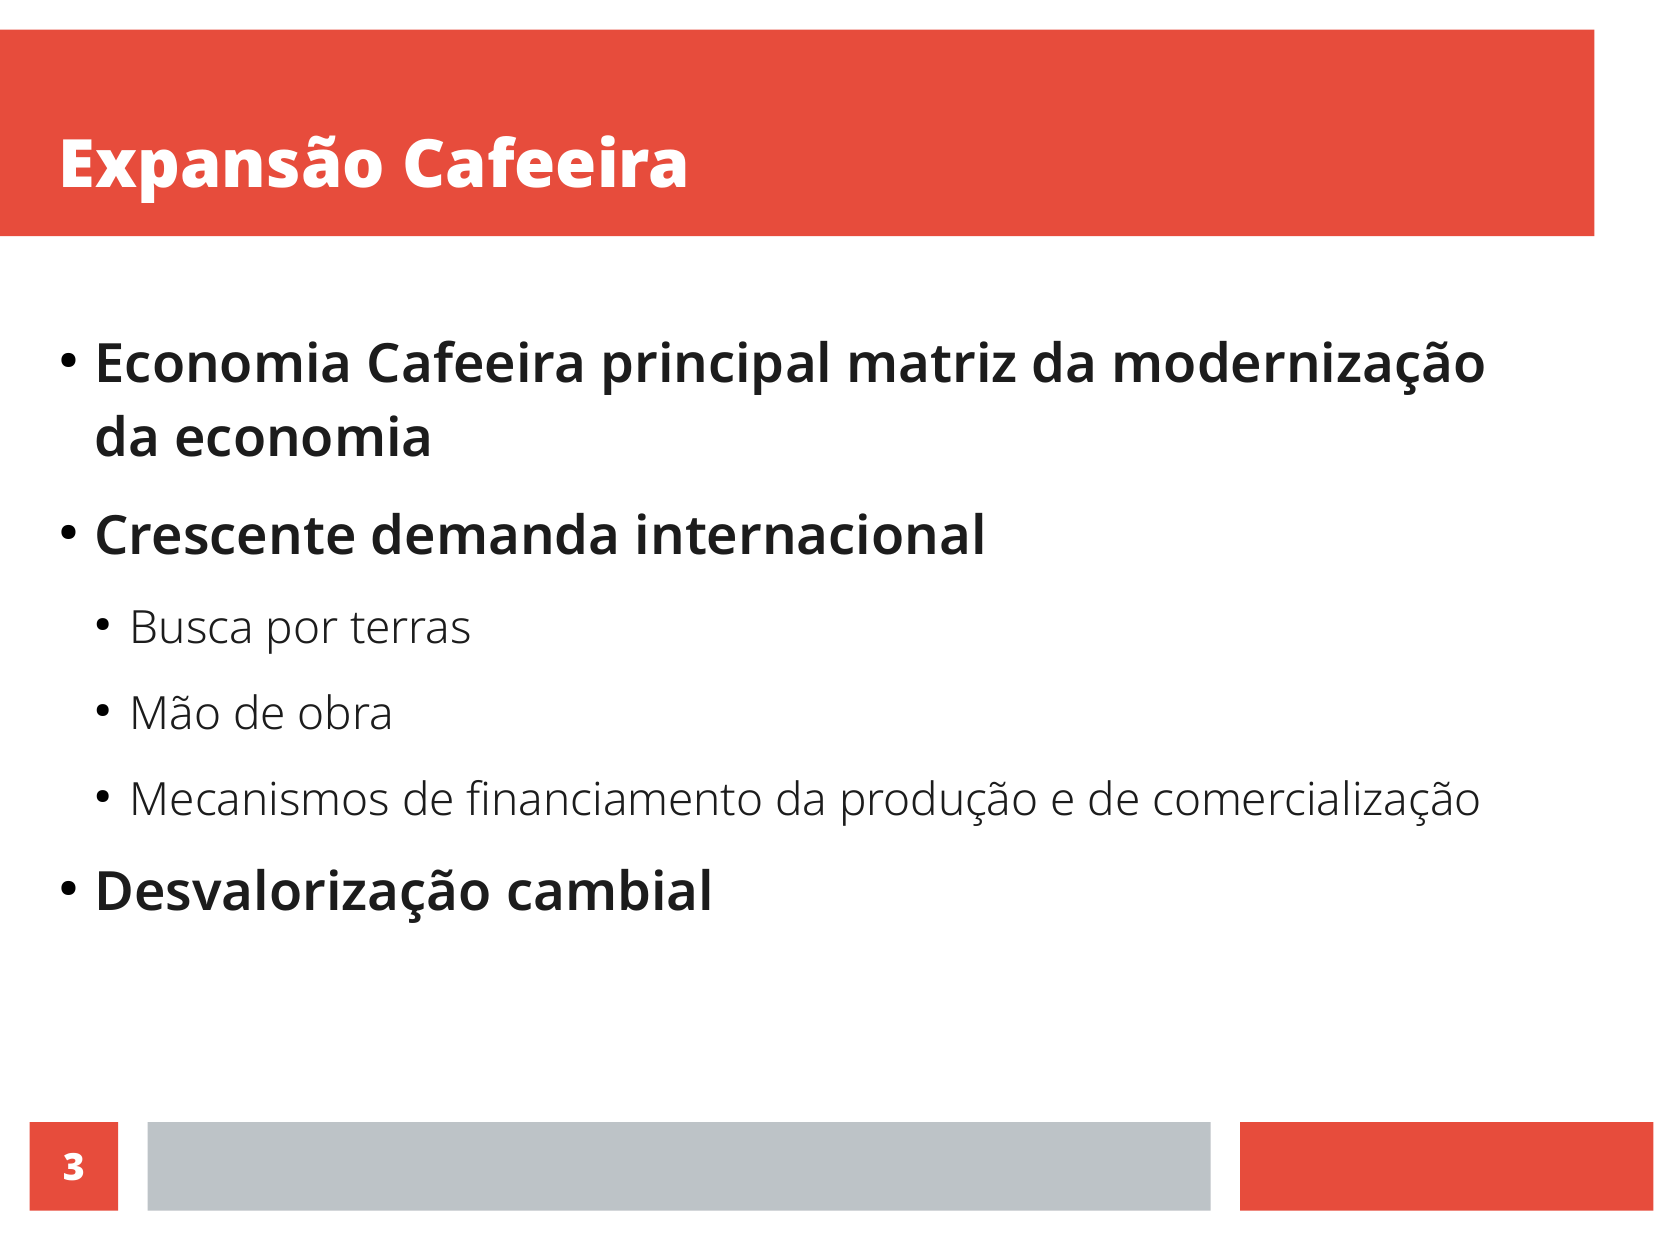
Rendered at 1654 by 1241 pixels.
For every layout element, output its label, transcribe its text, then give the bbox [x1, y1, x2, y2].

title Expansão Cafeeira [59, 59, 1595, 207]
list Economia Cafeeira principal matriz da modernização da economia Crescente demanda internacional Busca por terras Mão de obra Mecanismos de financiamento da produção e de comercialização Desvalorização cambial [59, 324, 1565, 1093]
